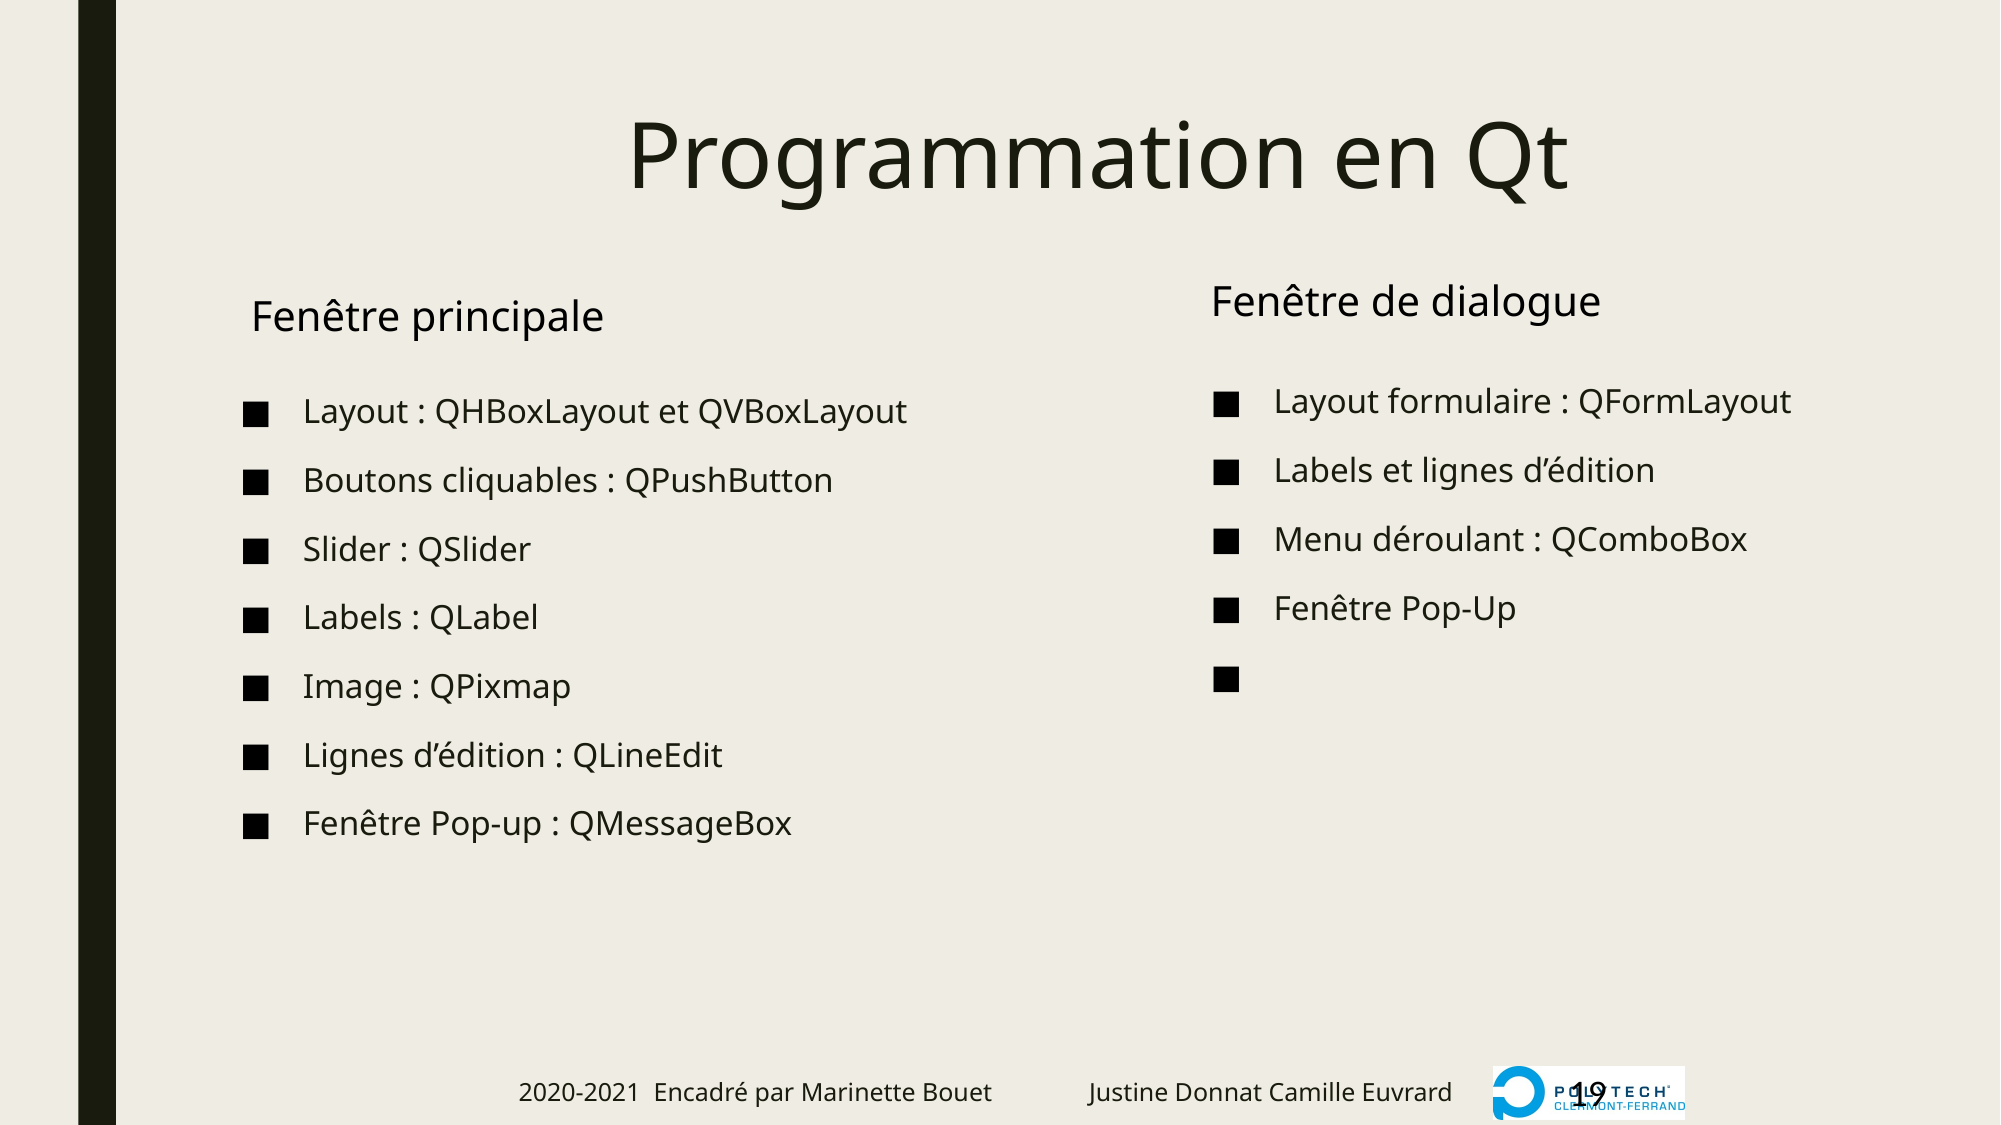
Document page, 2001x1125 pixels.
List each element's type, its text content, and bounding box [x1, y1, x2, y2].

text_box 2020-2021 Encadré par Marinette Bouet Justine Donnat Camille Euvrard [474, 1058, 1506, 1125]
text_box Fenêtre principale [235, 282, 938, 349]
text_box Layout formulaire : QFormLayout Labels et lignes d’édition Menu déroulant : QComboBox Fenêtre Pop-Up [1195, 364, 1971, 719]
text_box Fenêtre de dialogue [1195, 267, 1724, 334]
title Programmation en Qt [310, 102, 1886, 216]
text_box [1553, 1058, 1816, 1125]
list Layout : QHBoxLayout et QVBoxLayout Boutons cliquables : QPushButton Slider : QSlider Labels : QLabel Image : QPixmap Lignes d’édition : QLineEdit Fenêtre Pop-up : QMessageBox [225, 375, 1000, 877]
